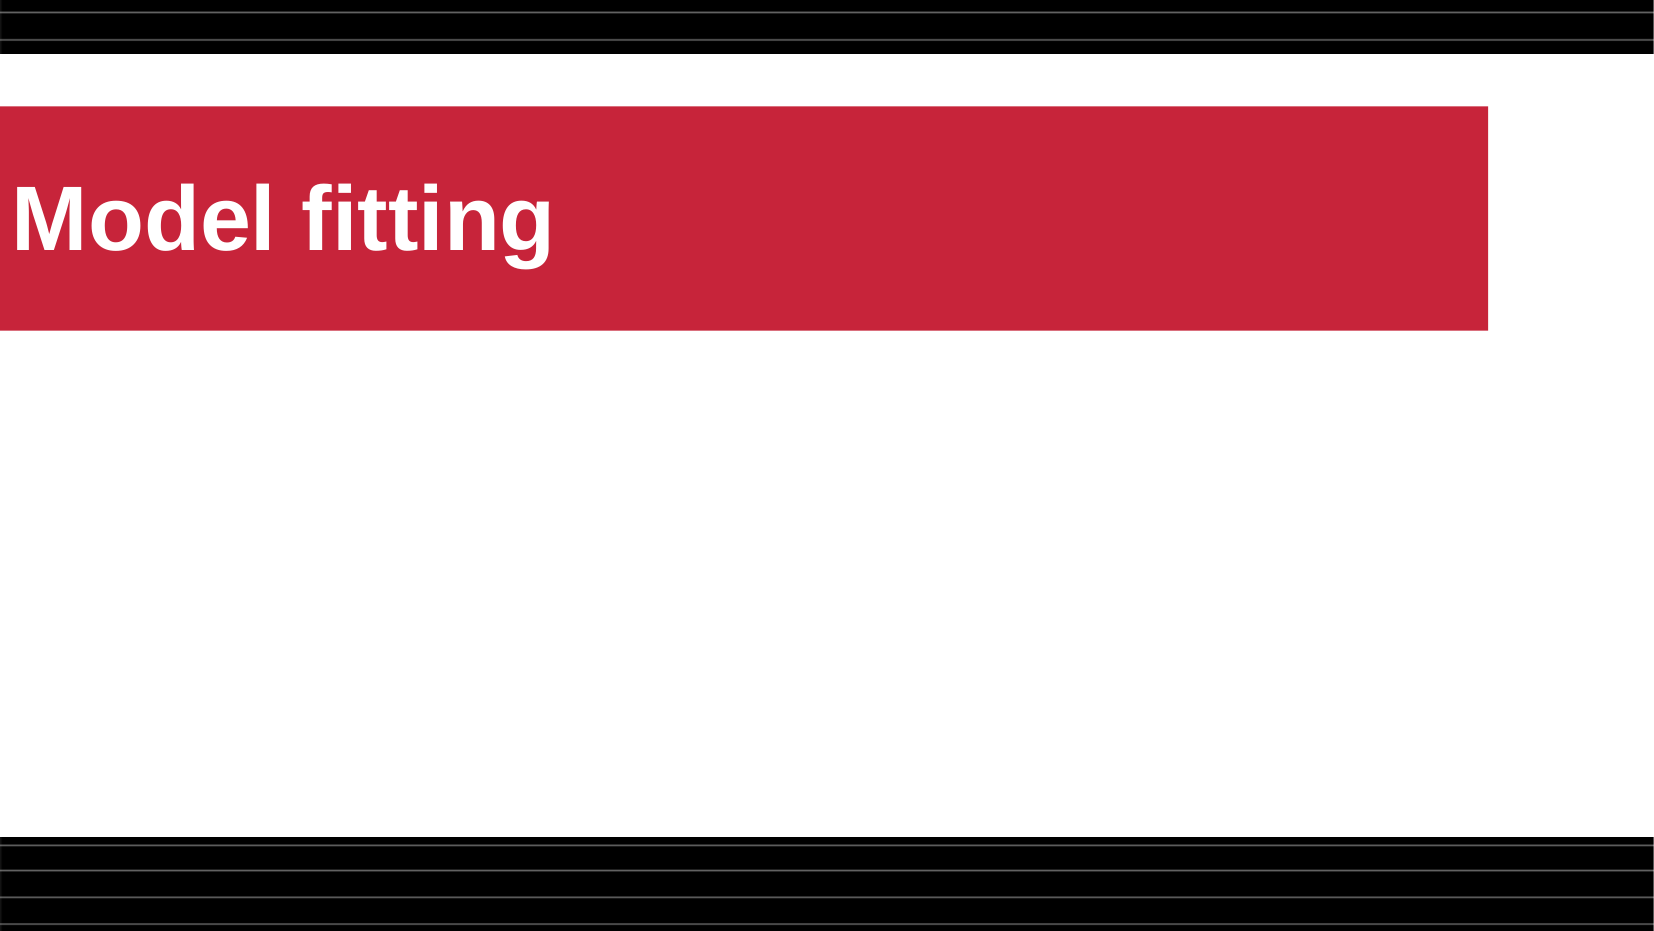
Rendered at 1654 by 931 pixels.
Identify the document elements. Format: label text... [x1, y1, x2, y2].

picture [0, 837, 1654, 931]
picture [0, 0, 1654, 54]
title Model fitting [0, 106, 1489, 331]
